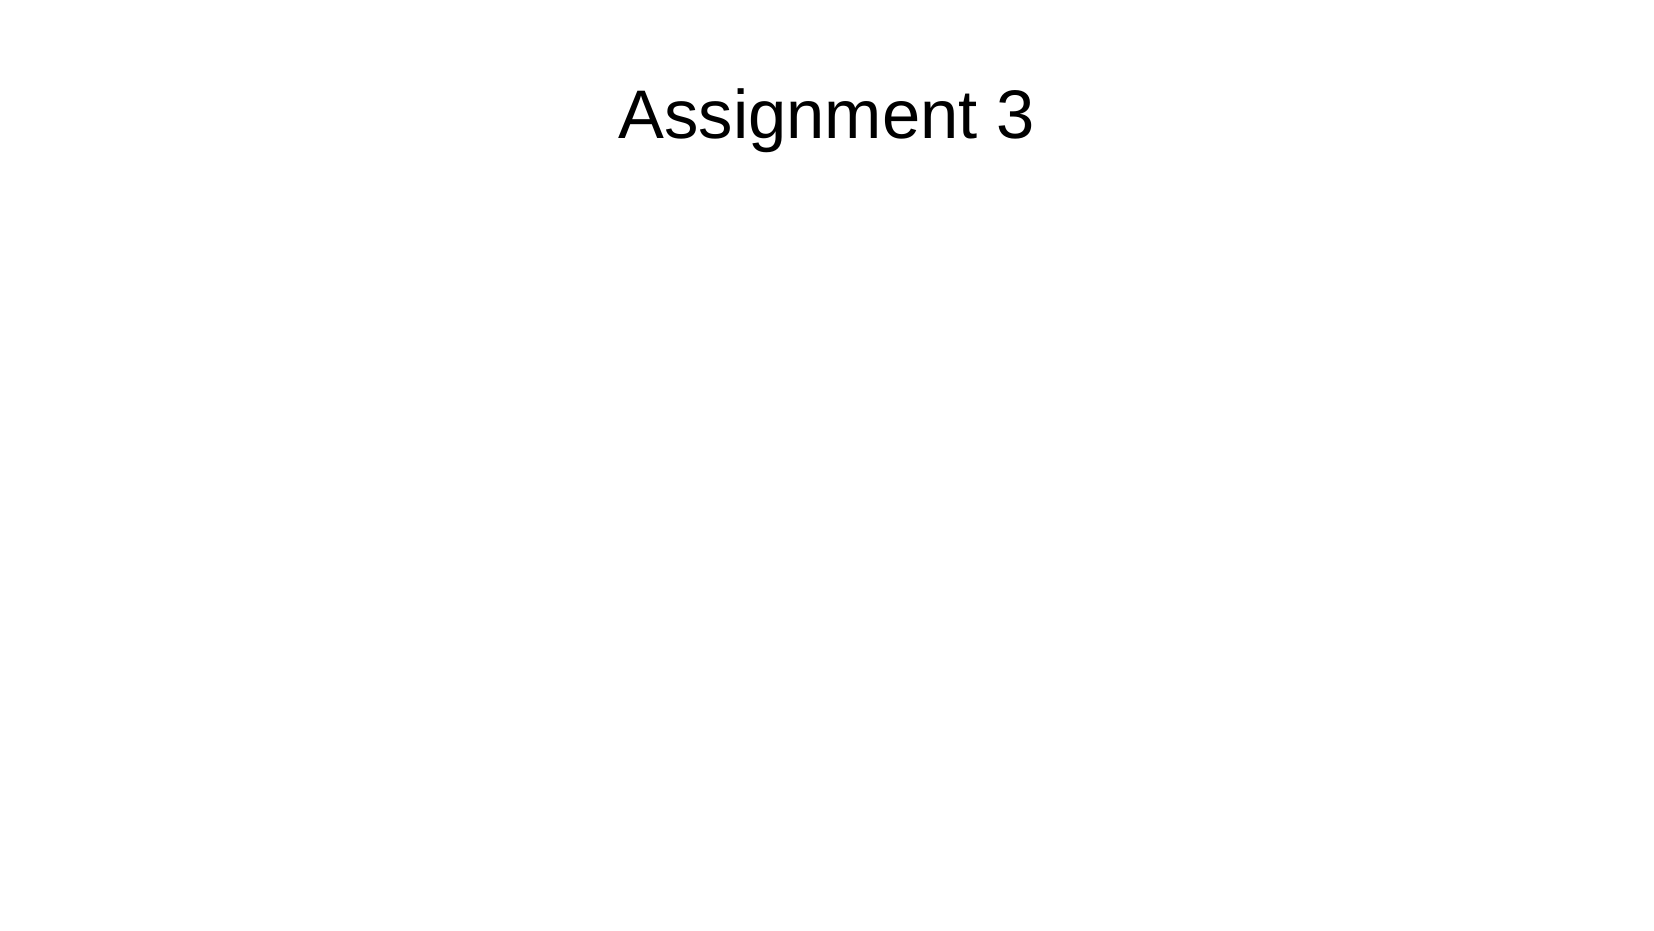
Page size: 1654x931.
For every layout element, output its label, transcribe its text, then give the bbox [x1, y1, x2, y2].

title Assignment 3 [82, 37, 1571, 193]
